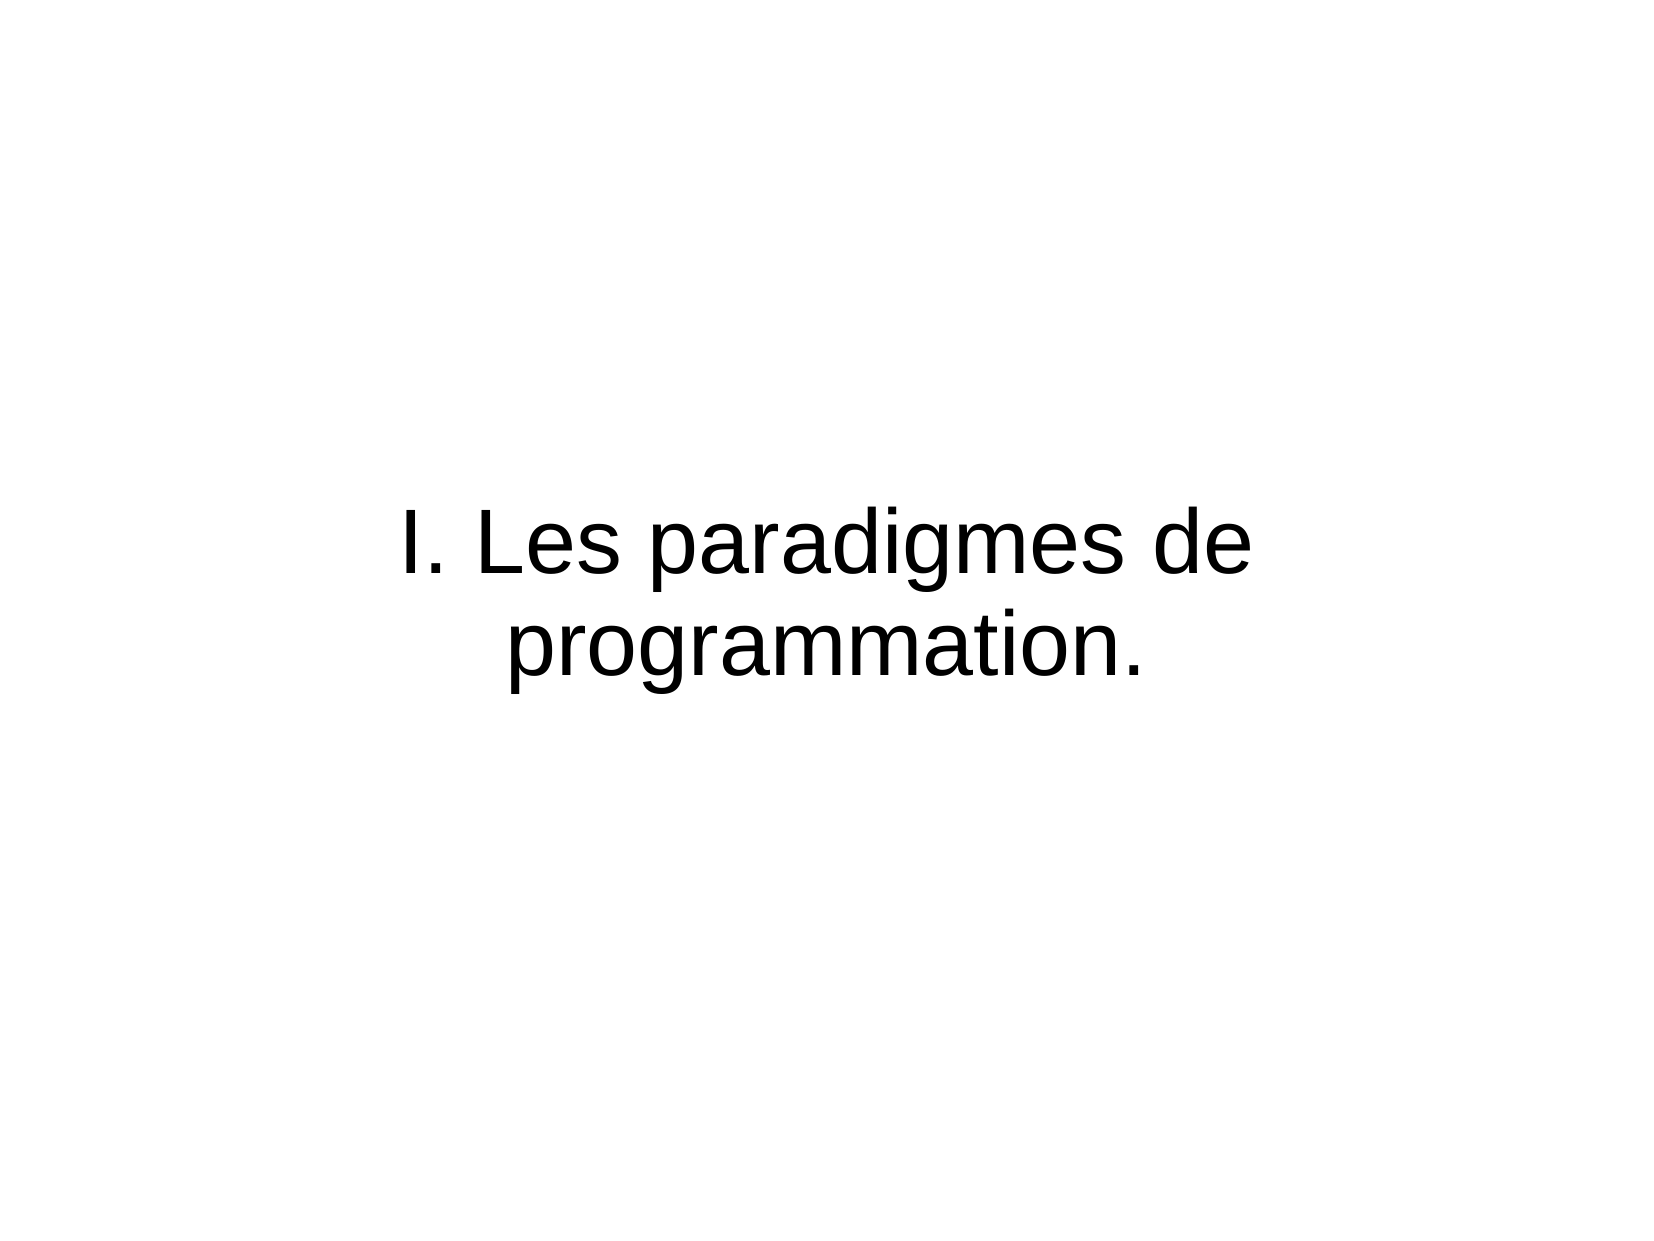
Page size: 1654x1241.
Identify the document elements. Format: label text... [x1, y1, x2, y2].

subtitle I. Les paradigmes de programmation. [82, 49, 1571, 1109]
